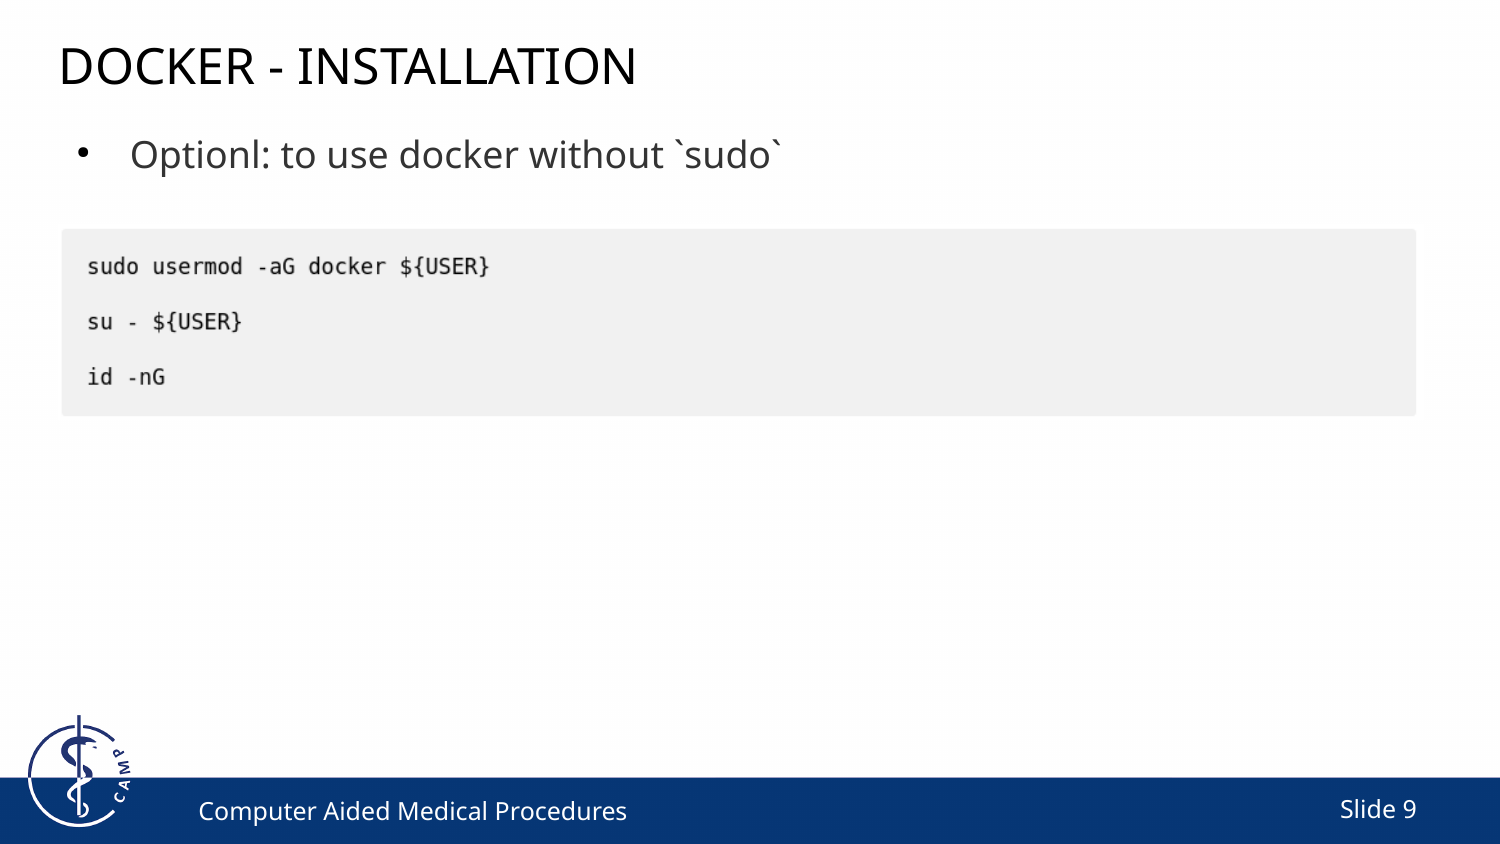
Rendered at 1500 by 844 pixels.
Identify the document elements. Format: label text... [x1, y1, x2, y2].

text_box Slide <number> [1325, 778, 1500, 844]
list Optionl: to use docker without `sudo` [58, 131, 1441, 760]
picture [0, 0, 1500, 844]
text_box Computer Aided Medical Procedures [183, 778, 800, 844]
title DOCKER - INSTALLATION [58, 28, 1438, 104]
